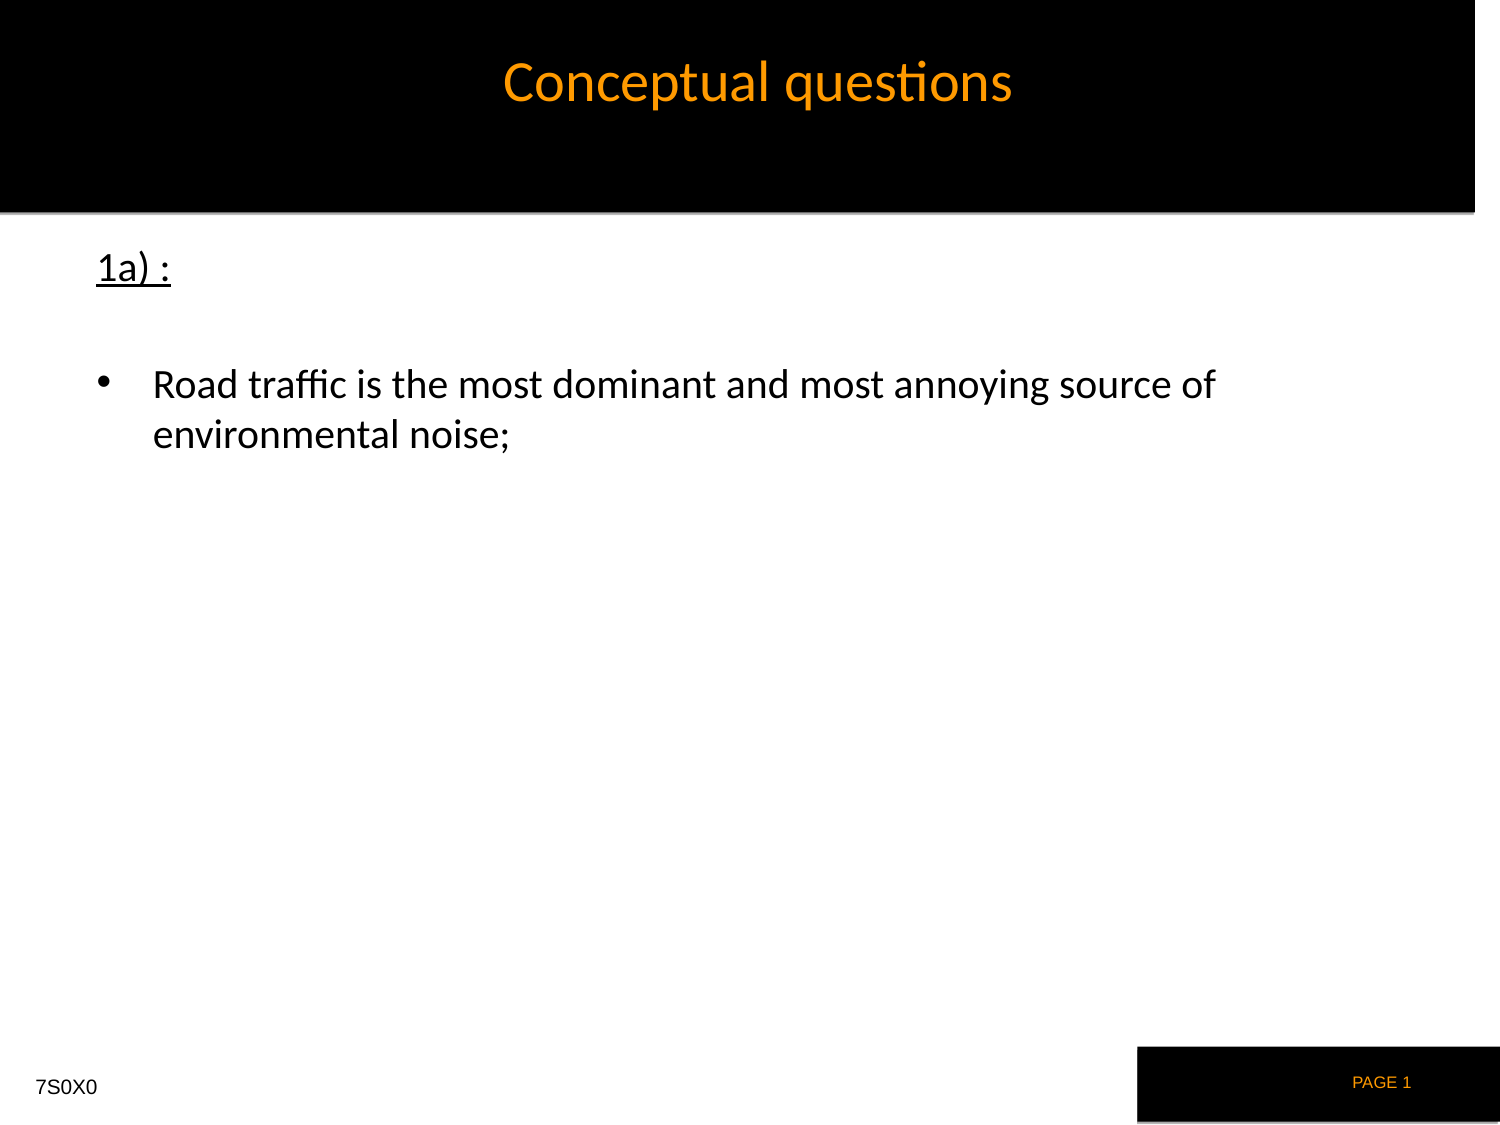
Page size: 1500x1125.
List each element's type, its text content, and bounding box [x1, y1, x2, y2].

text_box [1137, 1046, 1500, 1122]
title Conceptual questions [100, 35, 1417, 187]
text_box PAGE 1 [1352, 1066, 1453, 1098]
list 1a) : Road traffic is the most dominant and most annoying source of environmental noise; [81, 232, 1394, 882]
text_box 7S0X0 [35, 1070, 626, 1102]
text_box [0, 0, 1475, 213]
